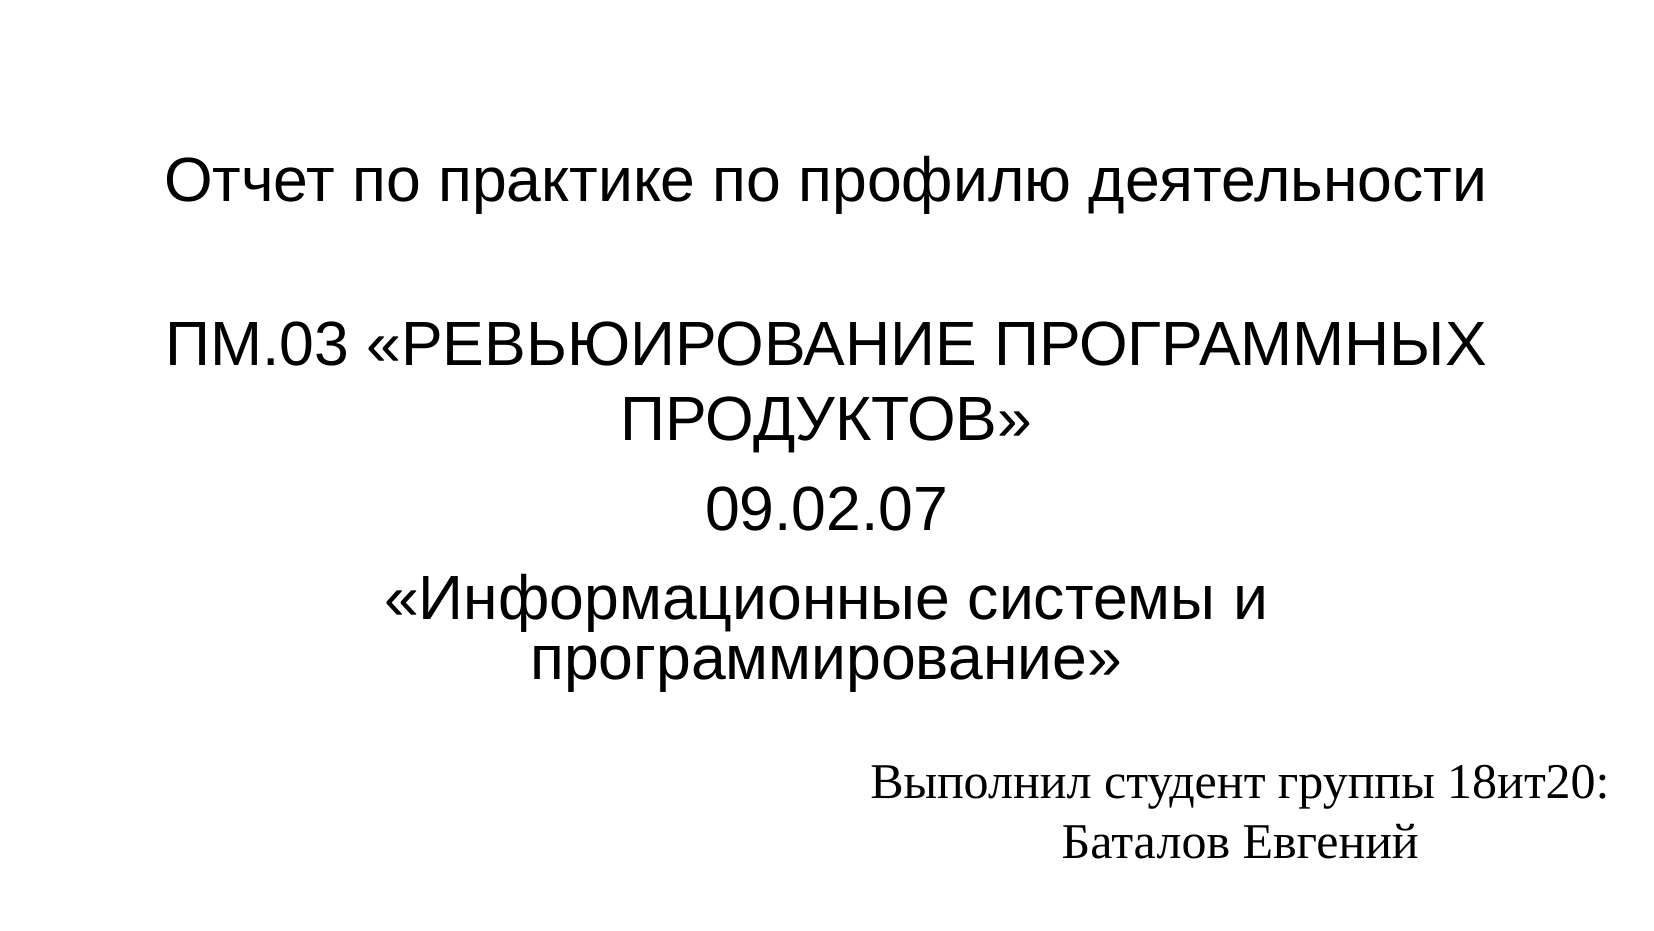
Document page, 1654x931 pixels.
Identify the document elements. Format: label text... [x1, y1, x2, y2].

subtitle Отчет по практике по профилю деятельности ПМ.03 «РЕВЬЮИРОВАНИЕ ПРОГРАММНЫХ ПРОДУКТОВ» 09.02.07 «Информационные системы и программирование» [82, 153, 1571, 693]
title Выполнил студент группы 18ит20: Баталов Евгений [862, 730, 1619, 886]
